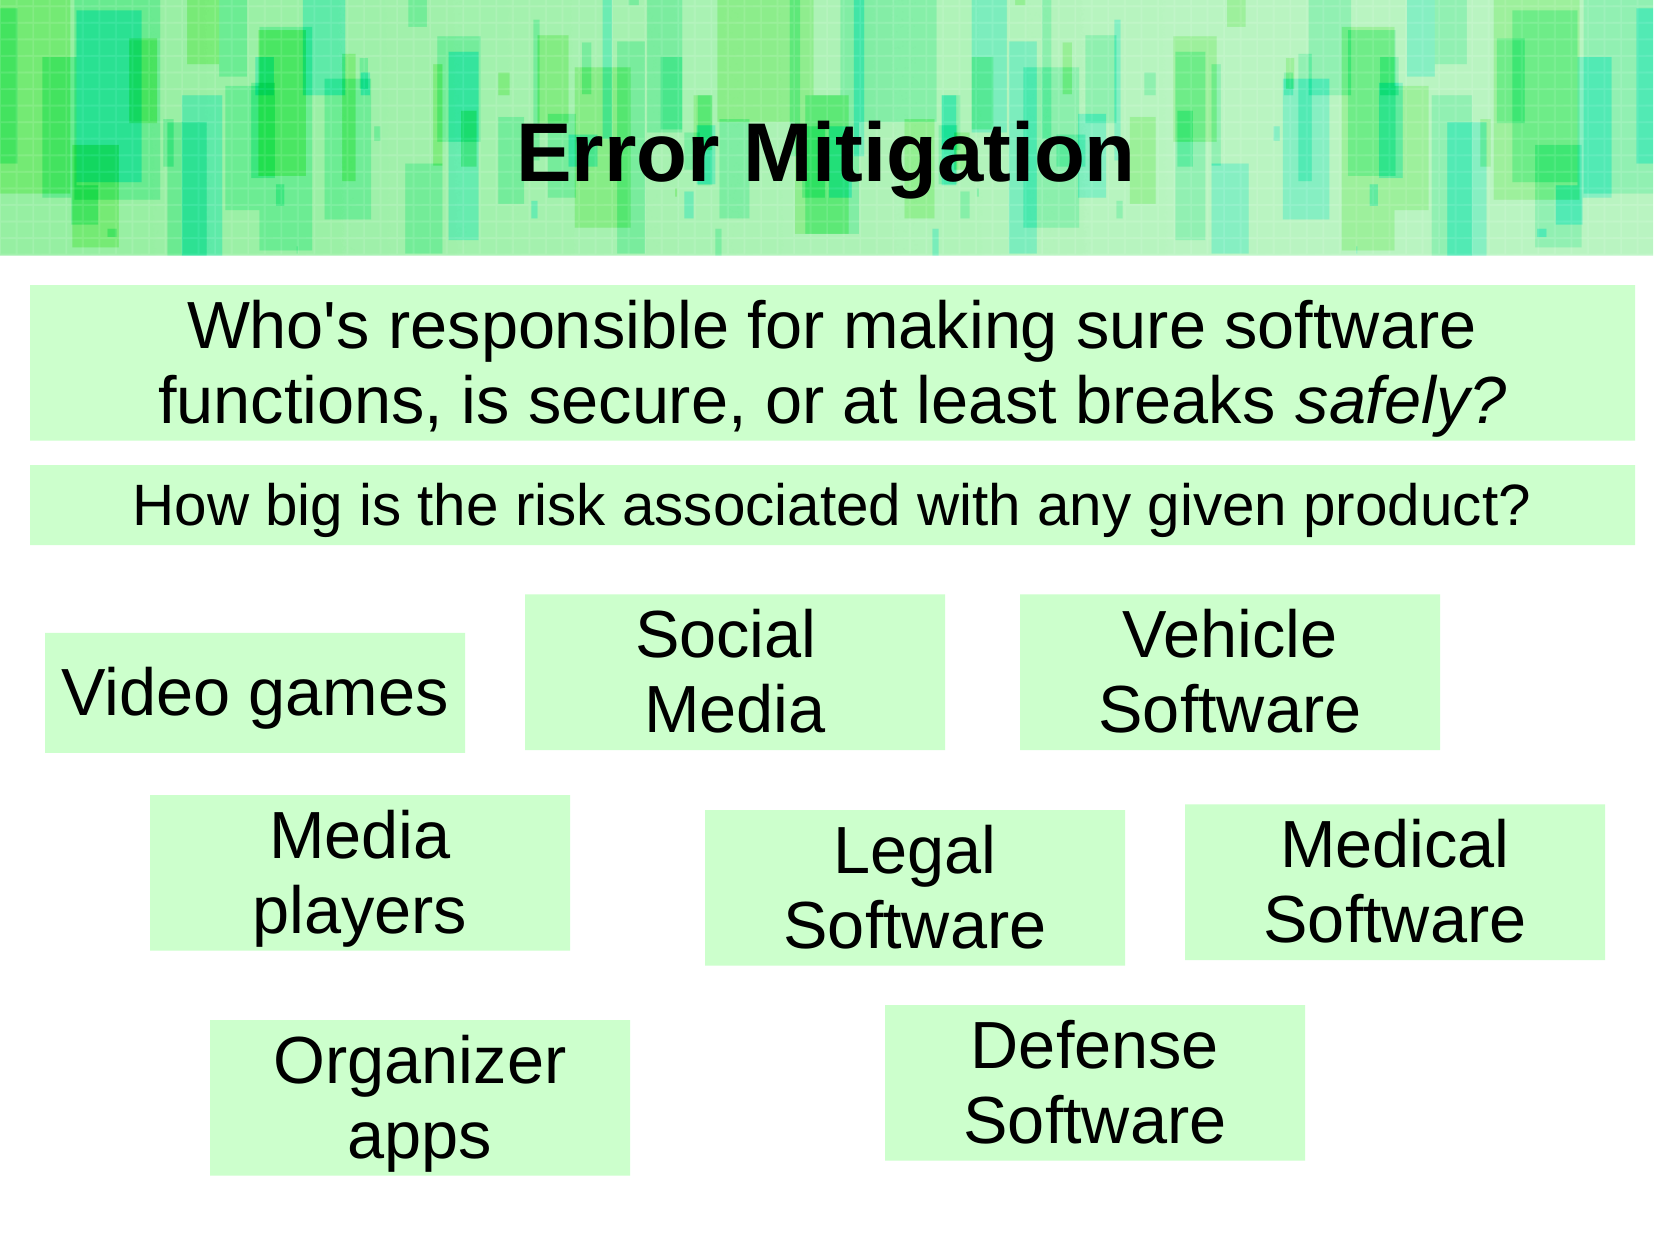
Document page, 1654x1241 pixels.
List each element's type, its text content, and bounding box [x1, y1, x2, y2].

text_box Who's responsible for making sure software functions, is secure, or at least breaks safely? [30, 285, 1636, 441]
title Error Mitigation [82, 49, 1571, 257]
text_box Media players [150, 795, 571, 951]
text_box Organizer apps [210, 1020, 631, 1176]
text_box How big is the risk associated with any given product? [30, 465, 1636, 546]
picture [0, 0, 1654, 1241]
text_box Vehicle Software [1020, 594, 1441, 751]
text_box Video games [45, 632, 466, 753]
text_box Social Media [525, 594, 946, 751]
text_box Defense Software [885, 1005, 1306, 1161]
text_box Medical Software [1185, 804, 1606, 961]
text_box Legal Software [705, 810, 1126, 966]
